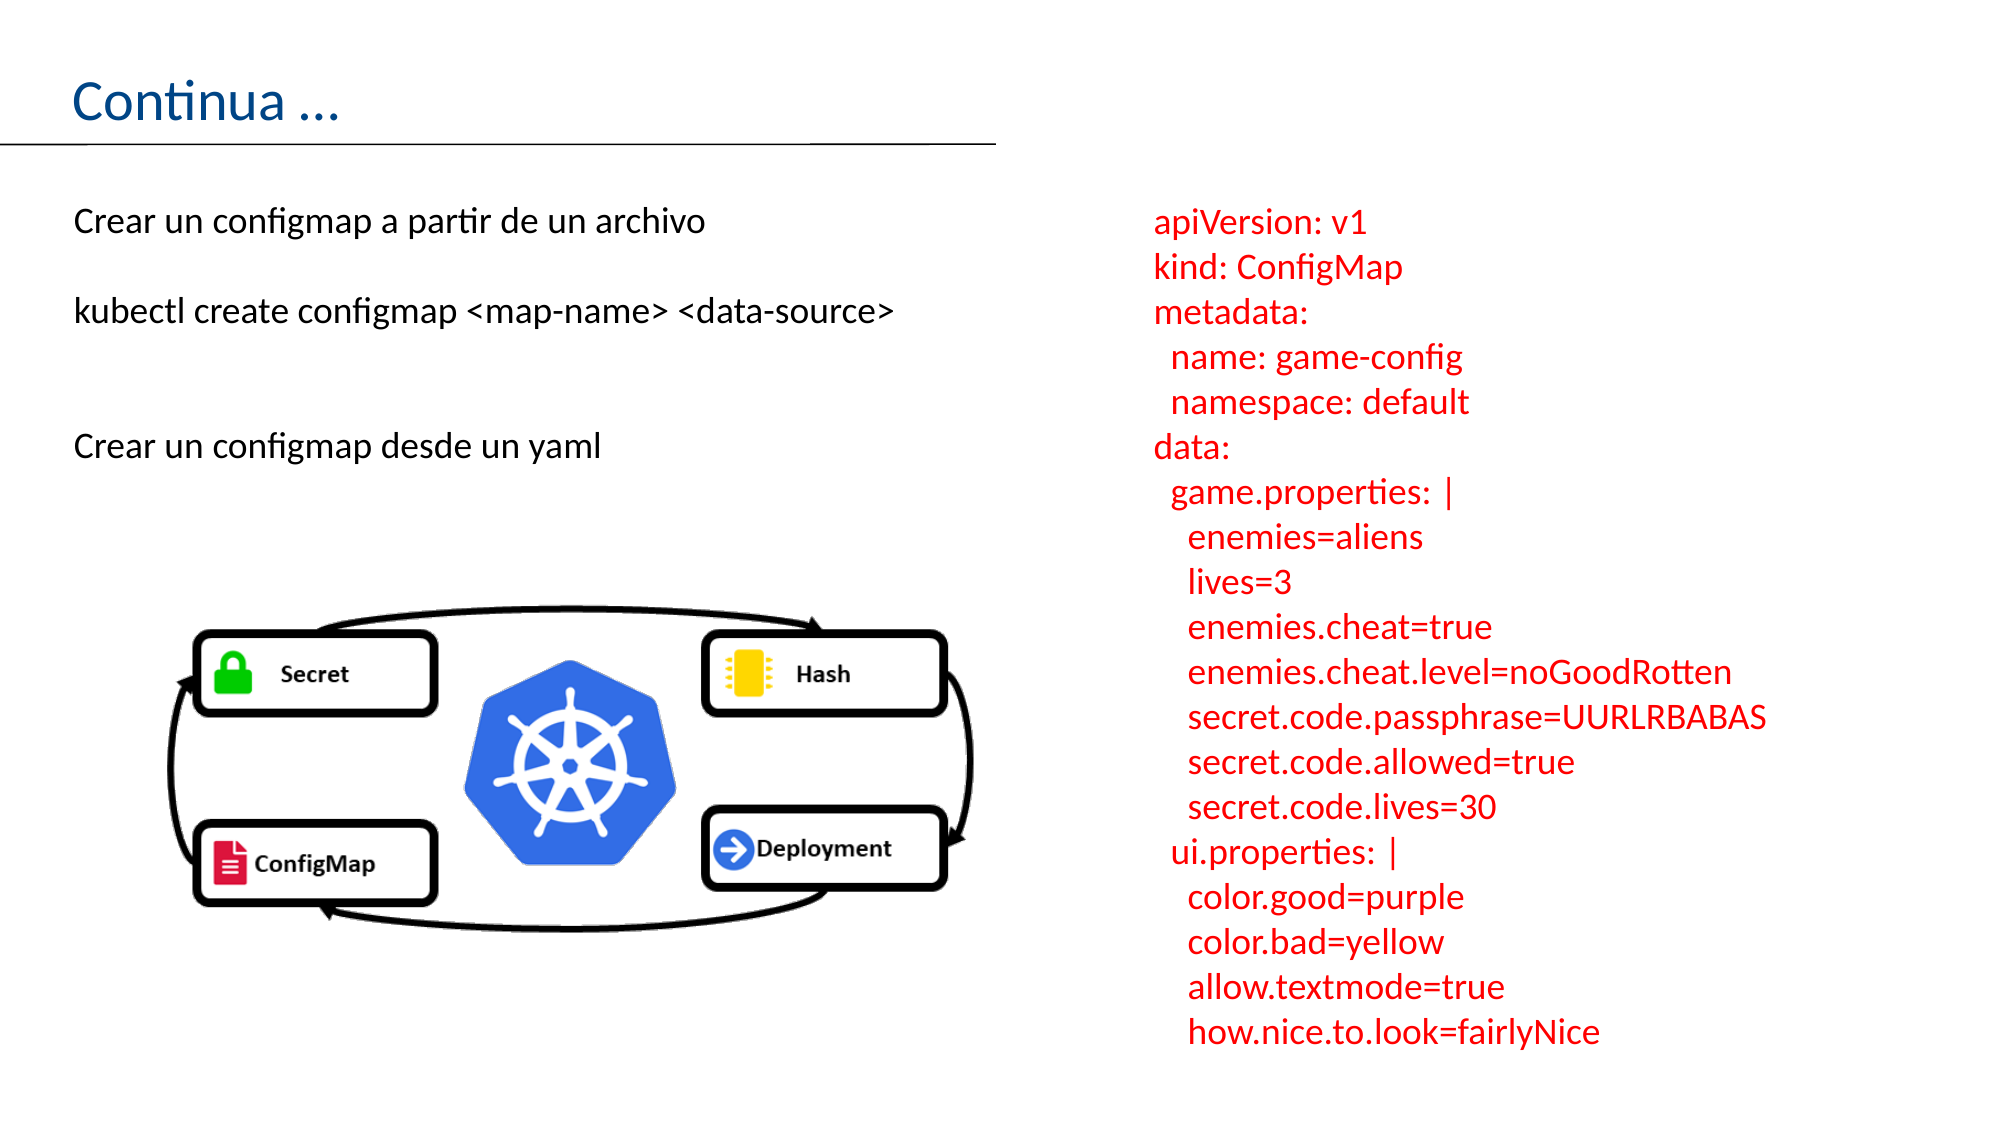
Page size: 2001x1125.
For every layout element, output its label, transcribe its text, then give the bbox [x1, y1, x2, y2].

picture [112, 519, 989, 1012]
text_box apiVersion: v1 kind: ConfigMap metadata: name: game-config namespace: default data: game.properties: | enemies=aliens lives=3 enemies.cheat=true enemies.cheat.level=noGoodRotten secret.code.passphrase=UURLRBABAS secret.code.allowed=true secret.code.lives=30 ui.properties: | color.good=purple color.bad=yellow allow.textmode=true how.nice.to.look=fairlyNice [1139, 189, 2000, 1059]
text_box Continua … [57, 54, 1509, 141]
text_box Crear un configmap a partir de un archivo kubectl create configmap <map-name> <data-source> Crear un configmap desde un yaml [59, 189, 1139, 564]
